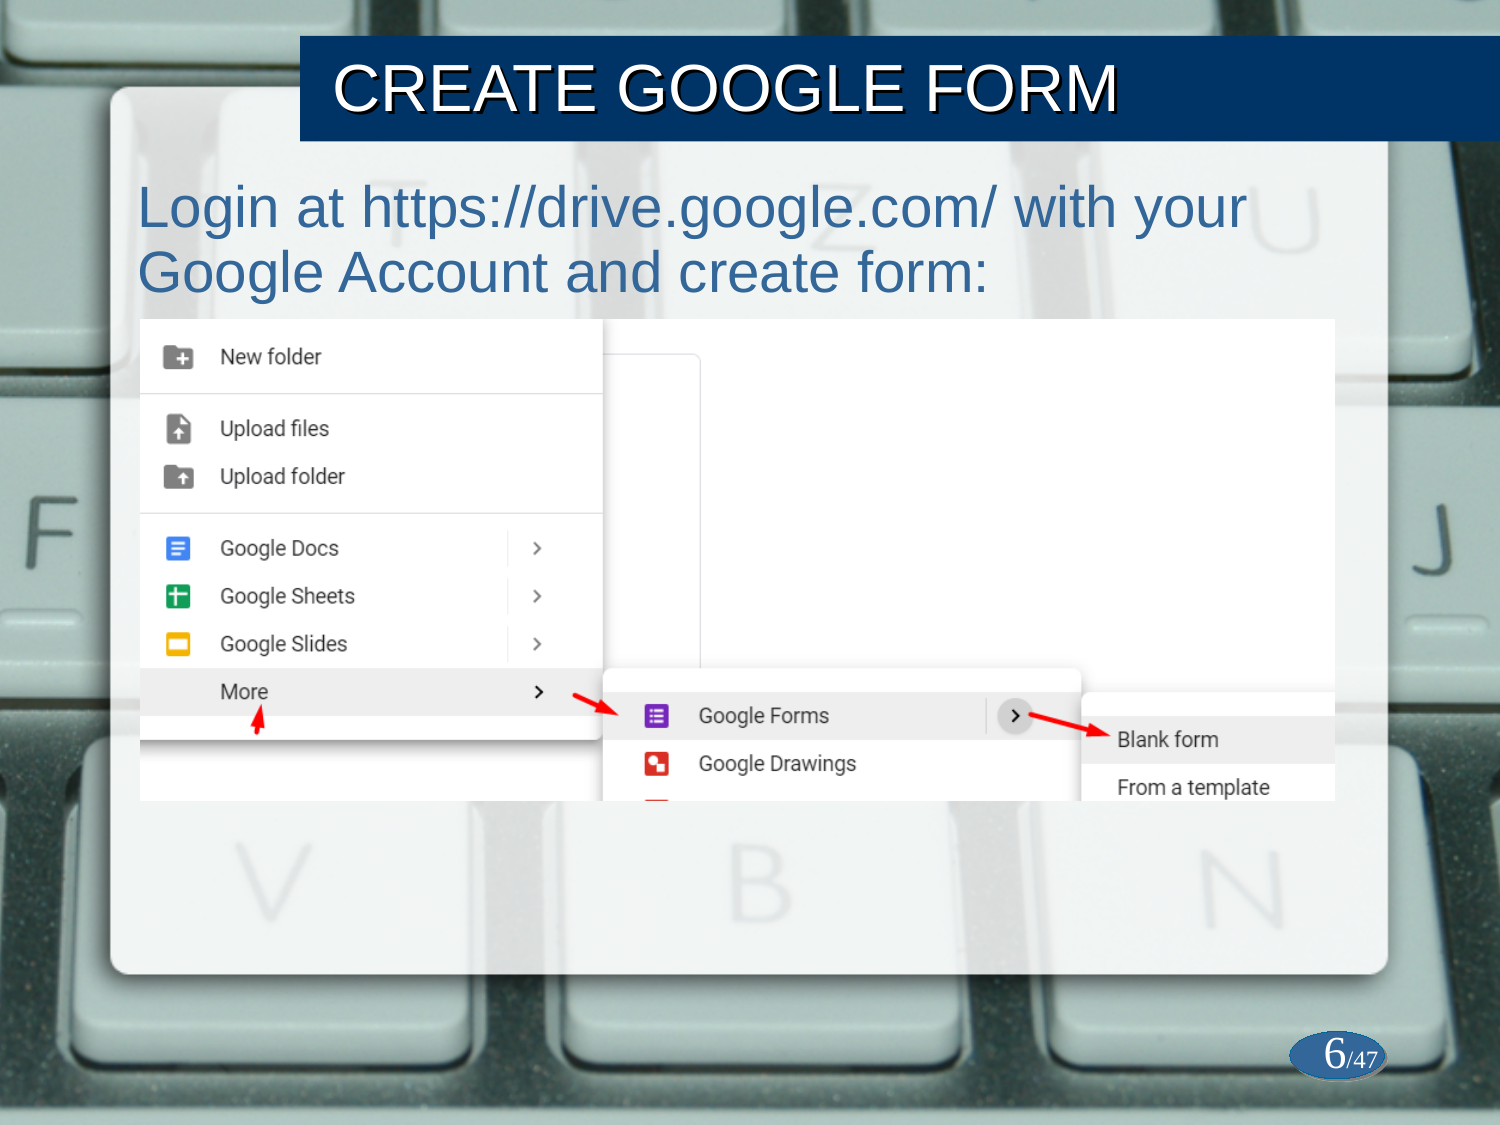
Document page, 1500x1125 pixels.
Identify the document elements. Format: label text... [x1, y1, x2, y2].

picture [0, 0, 1500, 1125]
title Login at https://drive.google.com/ with your Google Account and create form: [122, 167, 1313, 835]
title CREATE GOOGLE FORM [300, 35, 1500, 142]
